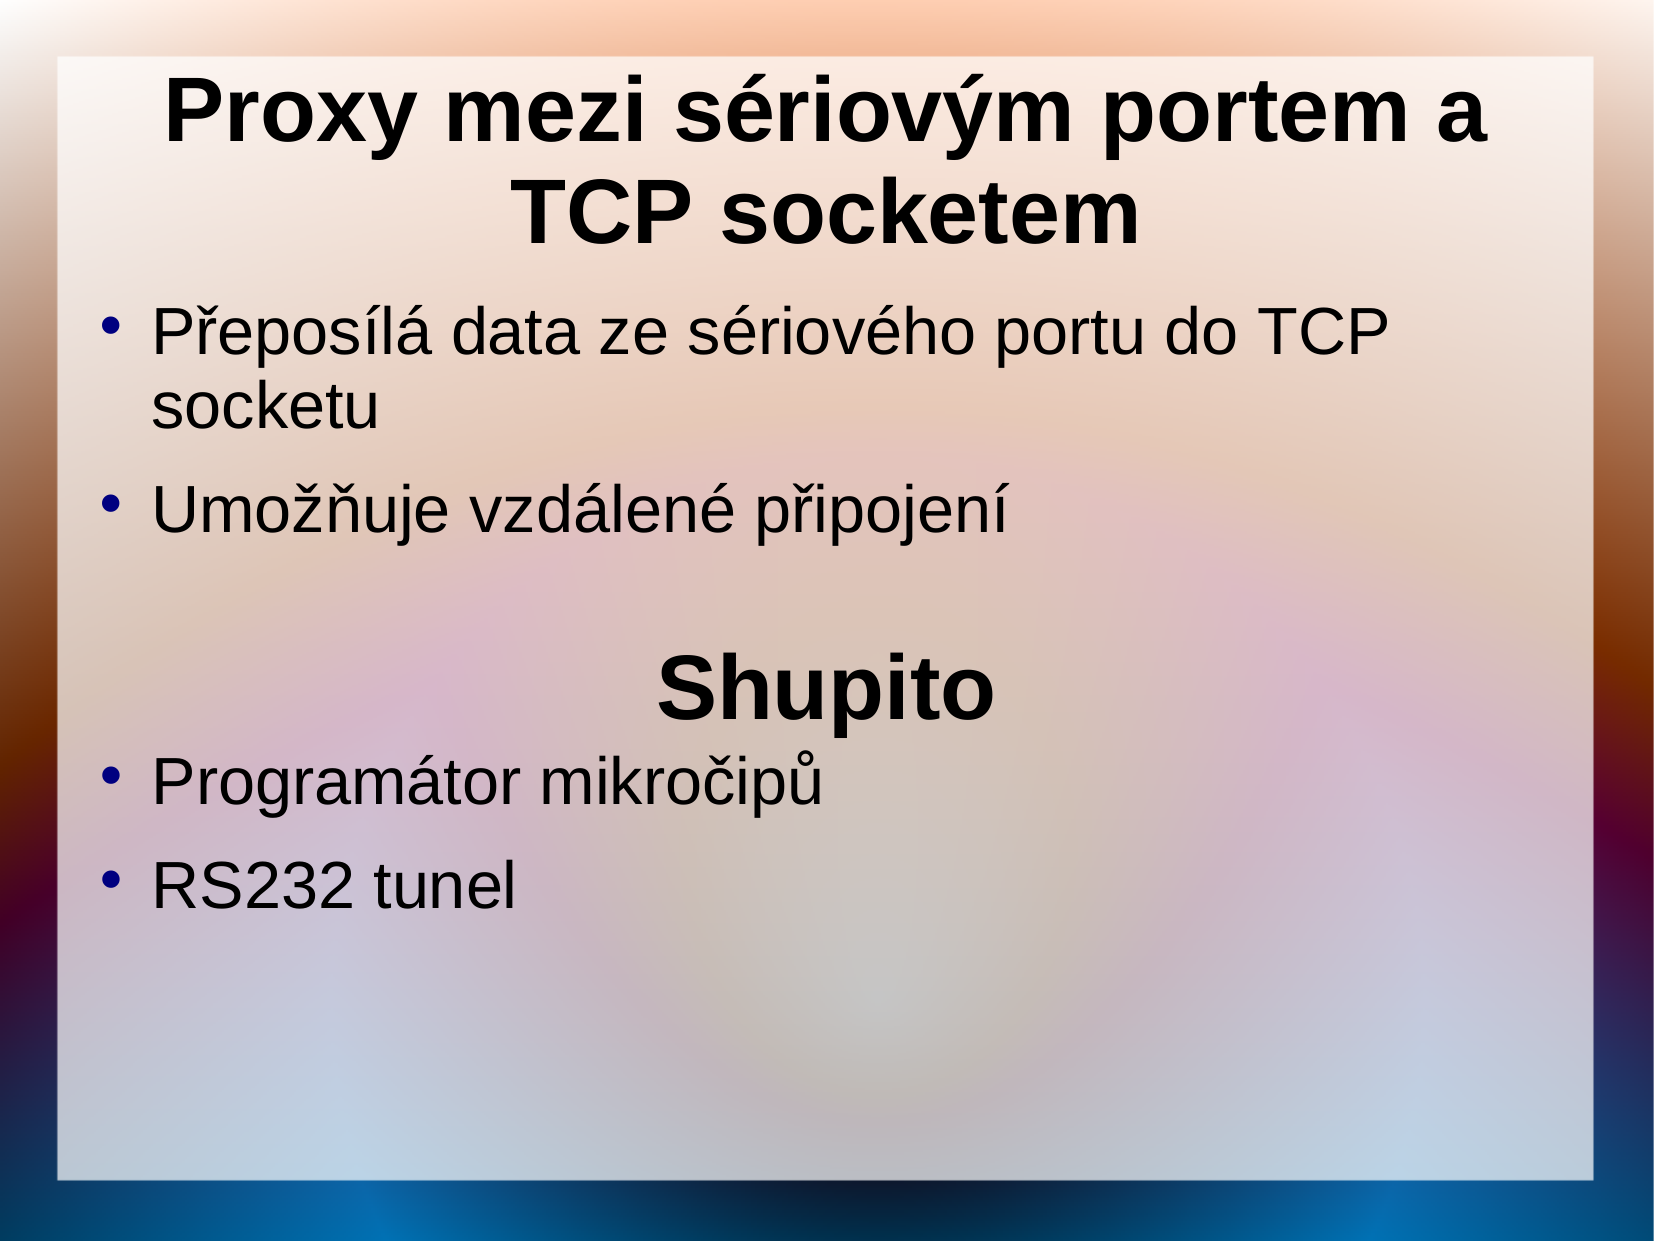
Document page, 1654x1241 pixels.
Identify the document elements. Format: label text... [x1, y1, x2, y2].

picture [0, 0, 1654, 1241]
text_box Shupito [82, 580, 1571, 740]
text_box Programátor mikročipů RS232 tunel [82, 740, 1571, 1241]
list Přeposílá data ze sériového portu do TCP socketu Umožňuje vzdálené připojení [82, 290, 1571, 580]
title Proxy mezi sériovým portem a TCP socketem [82, 53, 1571, 265]
